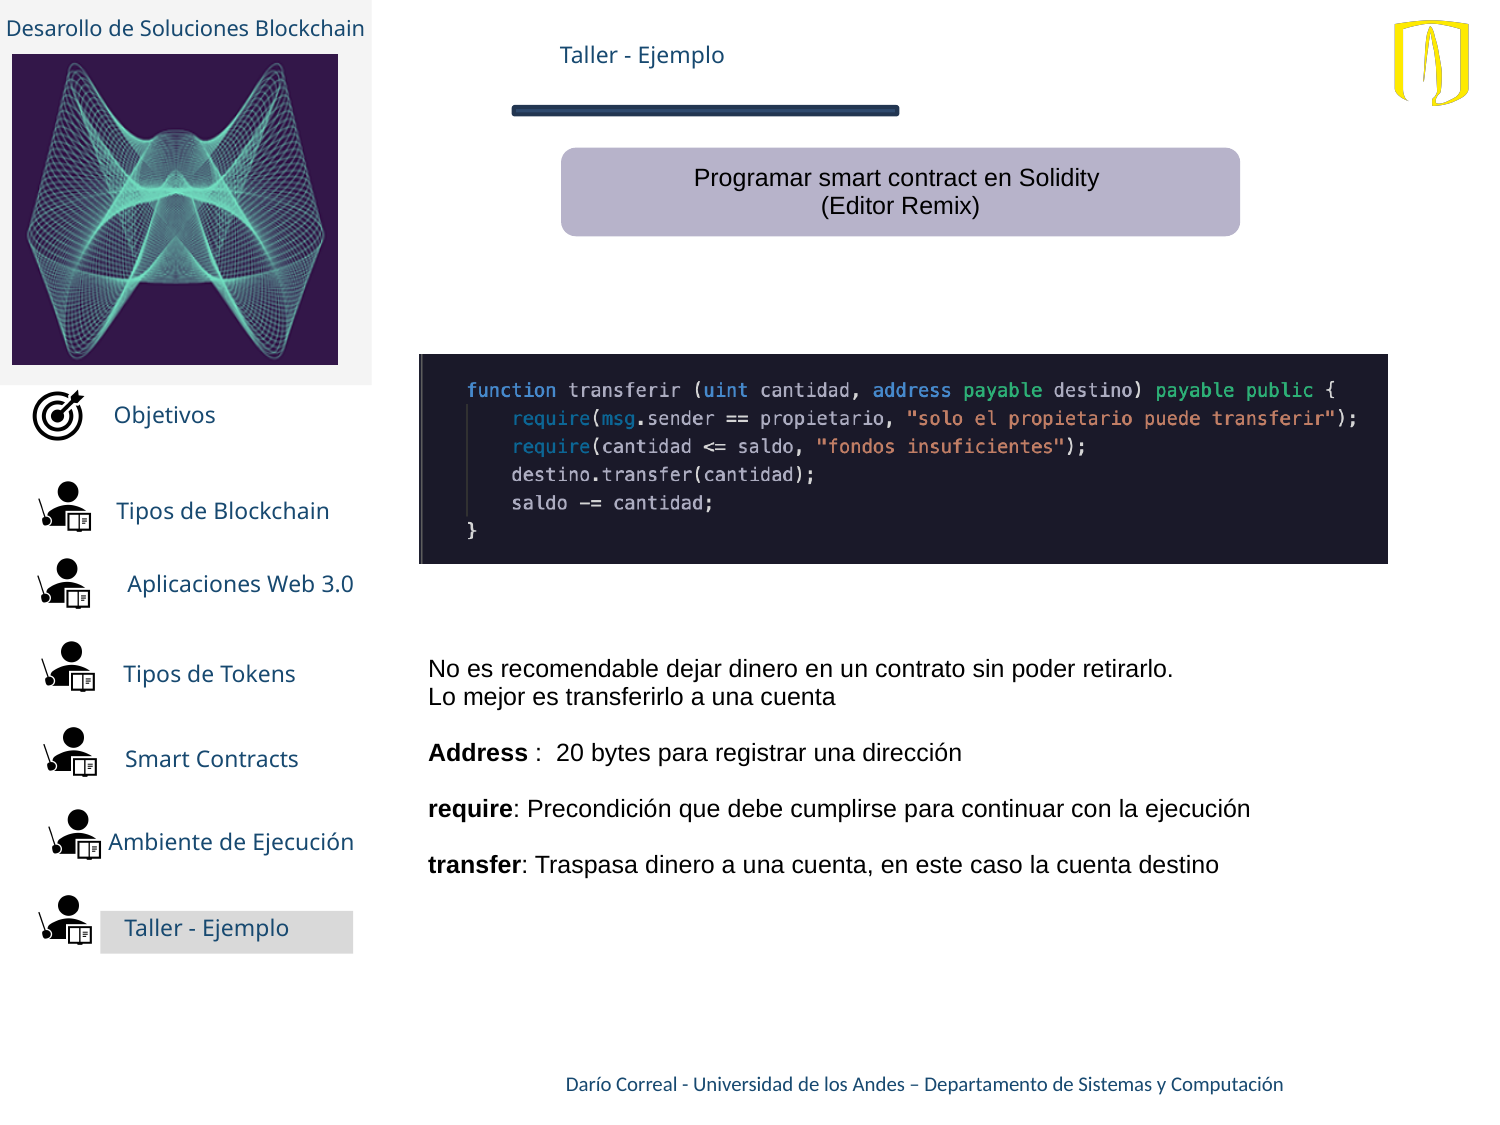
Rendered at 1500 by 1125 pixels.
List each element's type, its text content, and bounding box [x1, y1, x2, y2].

text_box Ambiente de Ejecución [63, 820, 370, 863]
text_box Darío Correal - Universidad de los Andes – Departamento de Sistemas y Computación [551, 1062, 1300, 1103]
picture [40, 632, 103, 695]
text_box Programar smart contract en Solidity (Editor Remix) [561, 147, 1241, 237]
text_box Taller - Ejemplo [109, 905, 305, 949]
text_box Tipos de Tokens [108, 652, 312, 695]
text_box Tipos de Blockchain [101, 489, 346, 532]
text_box No es recomendable dejar dinero en un contrato sin poder retirarlo. Lo mejor es transferirlo a una cuenta Address : 20 bytes para registrar una dirección require: Precondición que debe cumplirse para continuar con la ejecución transfer: Traspasa dinero a una cuenta, en este caso la cuenta destino [413, 647, 1341, 886]
picture [37, 472, 99, 535]
picture [12, 54, 338, 365]
picture [42, 718, 105, 780]
text_box [513, 107, 898, 115]
picture [37, 886, 100, 948]
picture [27, 384, 90, 446]
picture [1387, 19, 1476, 107]
text_box Aplicaciones Web 3.0 [112, 562, 370, 605]
picture [36, 549, 98, 612]
text_box Smart Contracts [110, 737, 314, 781]
text_box Objetivos [98, 393, 231, 437]
picture [47, 800, 109, 863]
text_box [100, 910, 354, 954]
picture [419, 354, 1388, 564]
text_box Taller - Ejemplo [544, 32, 740, 76]
